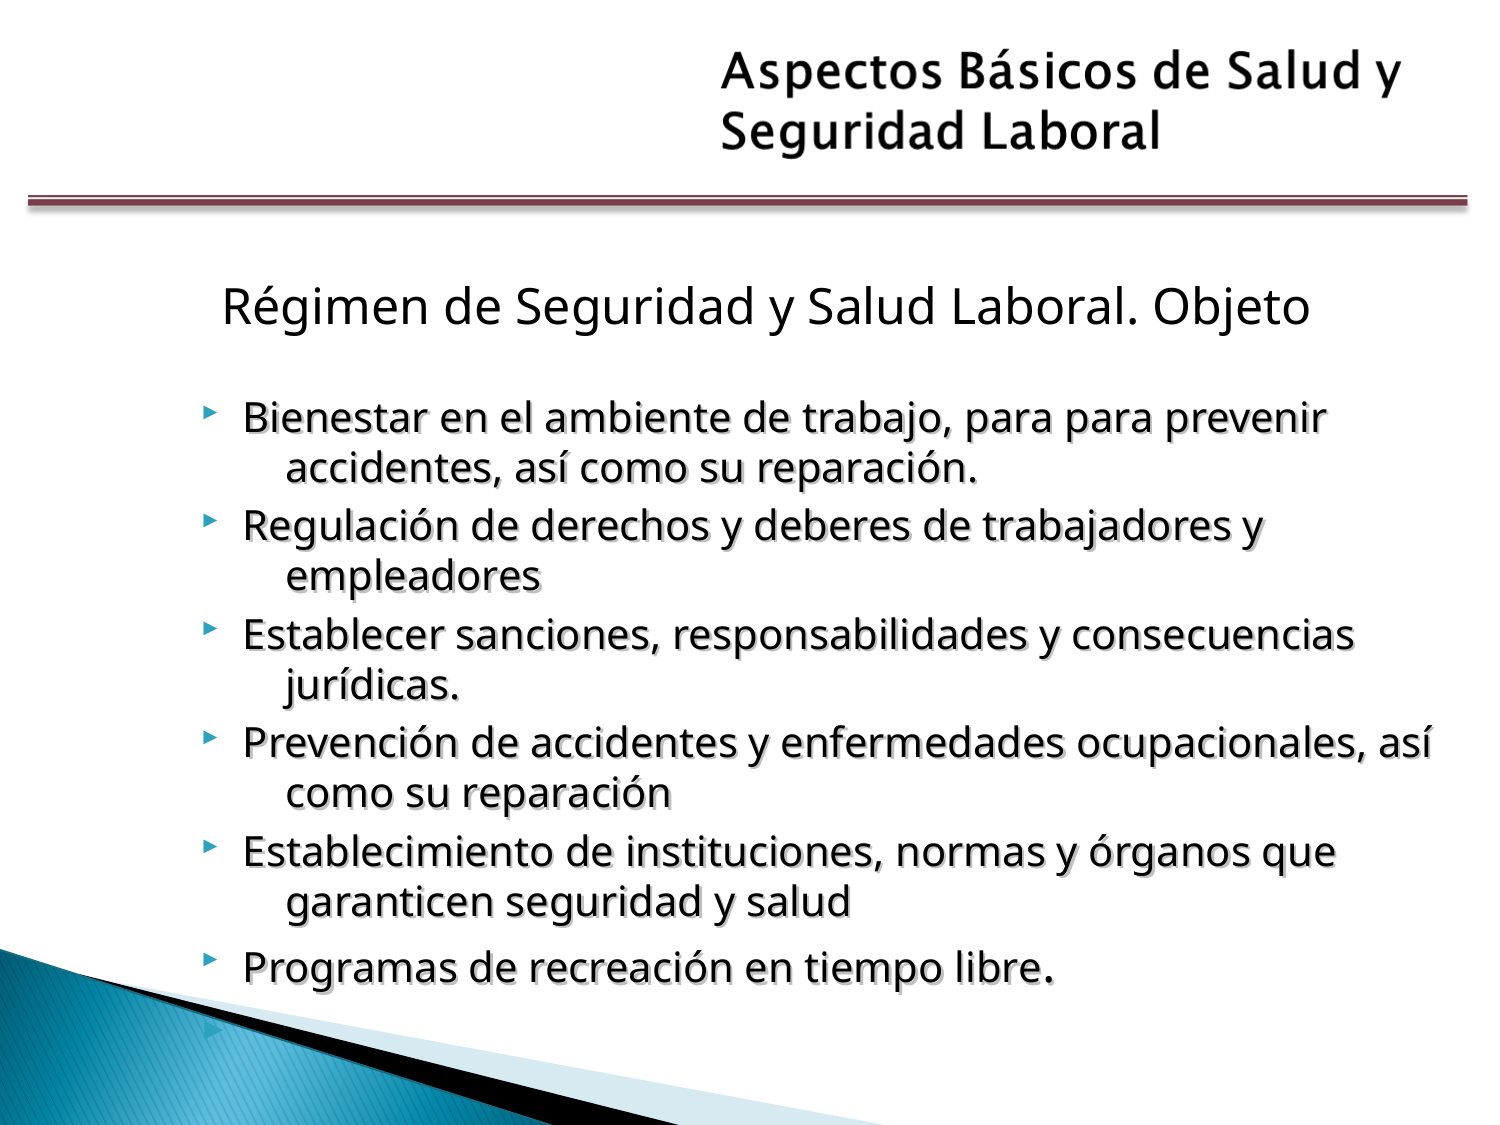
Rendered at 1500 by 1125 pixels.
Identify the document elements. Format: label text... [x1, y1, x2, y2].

list Bienestar en el ambiente de trabajo, para para prevenir accidentes, así como su reparación. Regulación de derechos y deberes de trabajadores y empleadores Establecer sanciones, responsabilidades y consecuencias jurídicas. Prevención de accidentes y enfermedades ocupacionales, así como su reparación Establecimiento de instituciones, normas y órganos que garanticen seguridad y salud Programas de recreación en tiempo libre. [150, 382, 1500, 1125]
text_box Régimen de Seguridad y Salud Laboral. Objeto [206, 267, 1372, 343]
picture [19, 30, 1481, 221]
